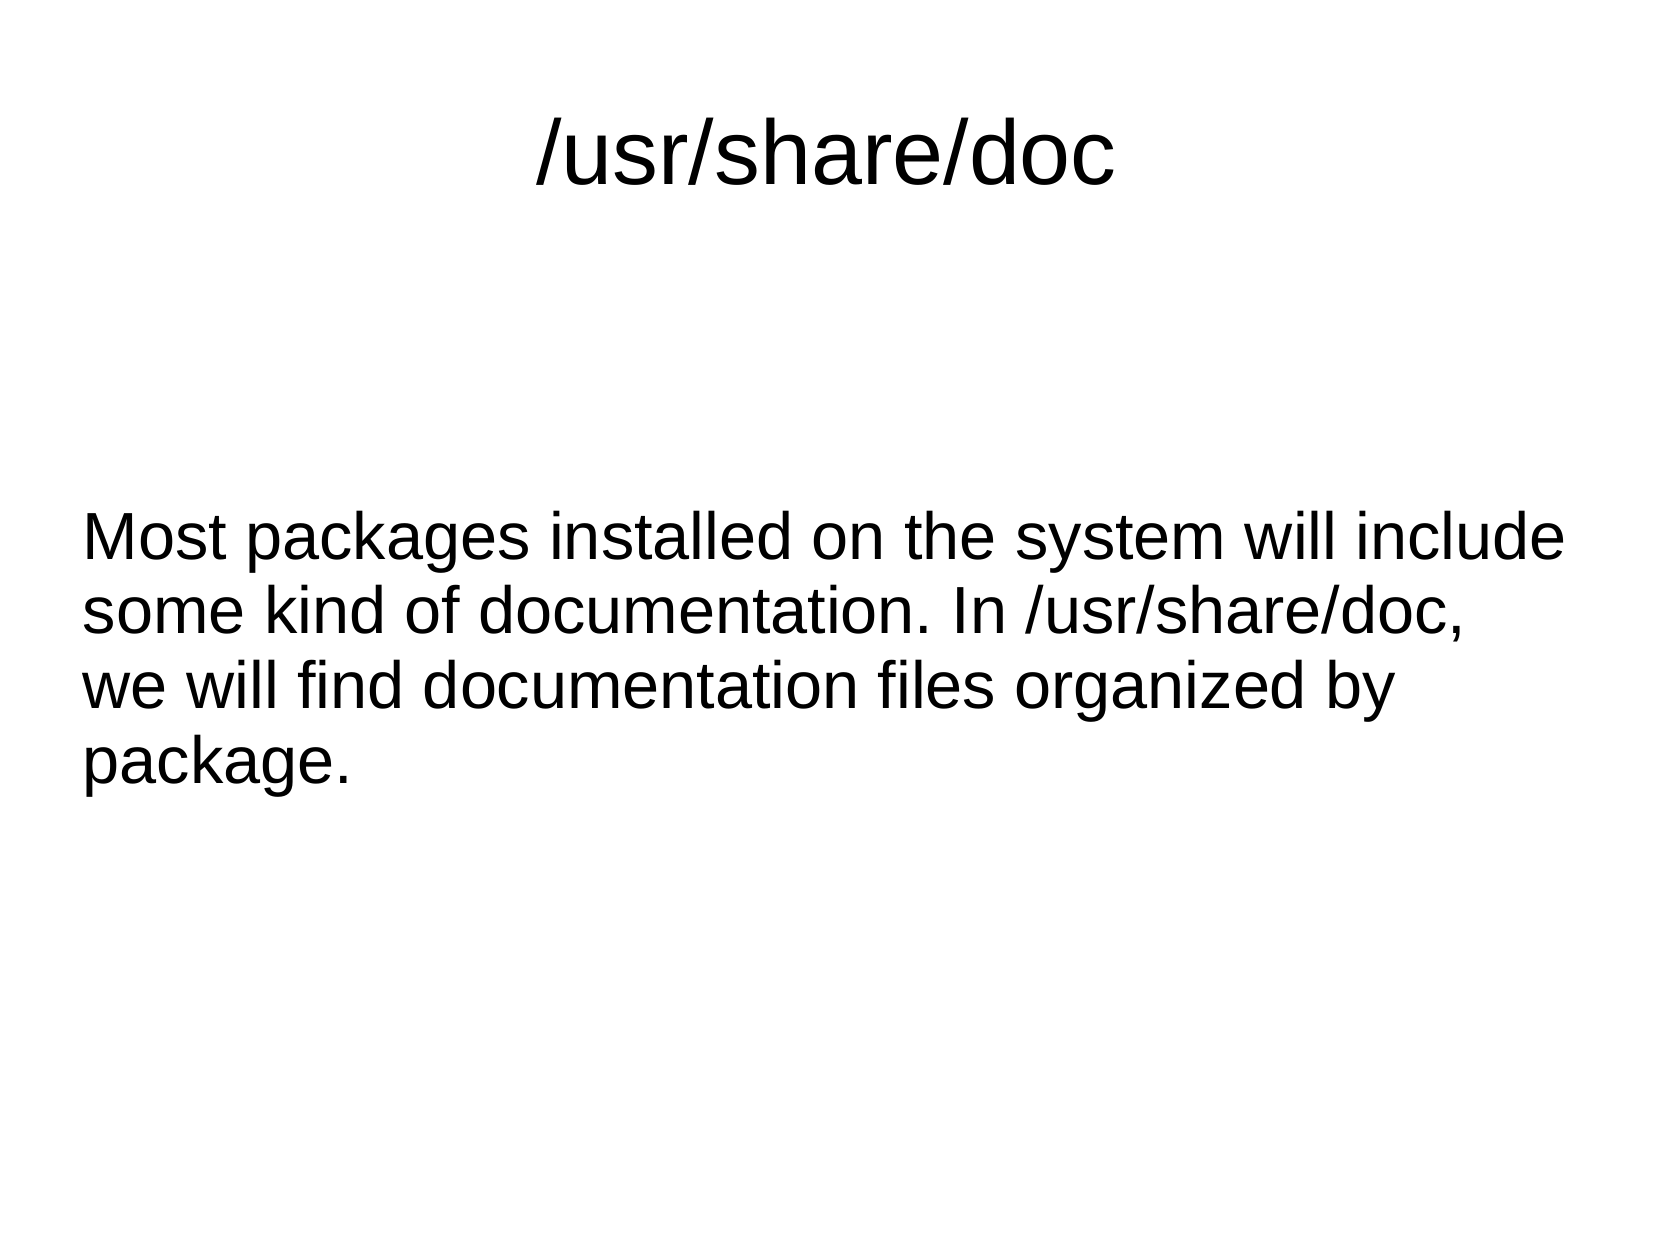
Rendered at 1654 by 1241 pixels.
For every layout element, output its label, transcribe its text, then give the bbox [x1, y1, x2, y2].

list Most packages installed on the system will include some kind of documentation. In /usr/share/doc, we will find documentation files organized by package. [82, 290, 1571, 1010]
title /usr/share/doc [82, 49, 1571, 257]
